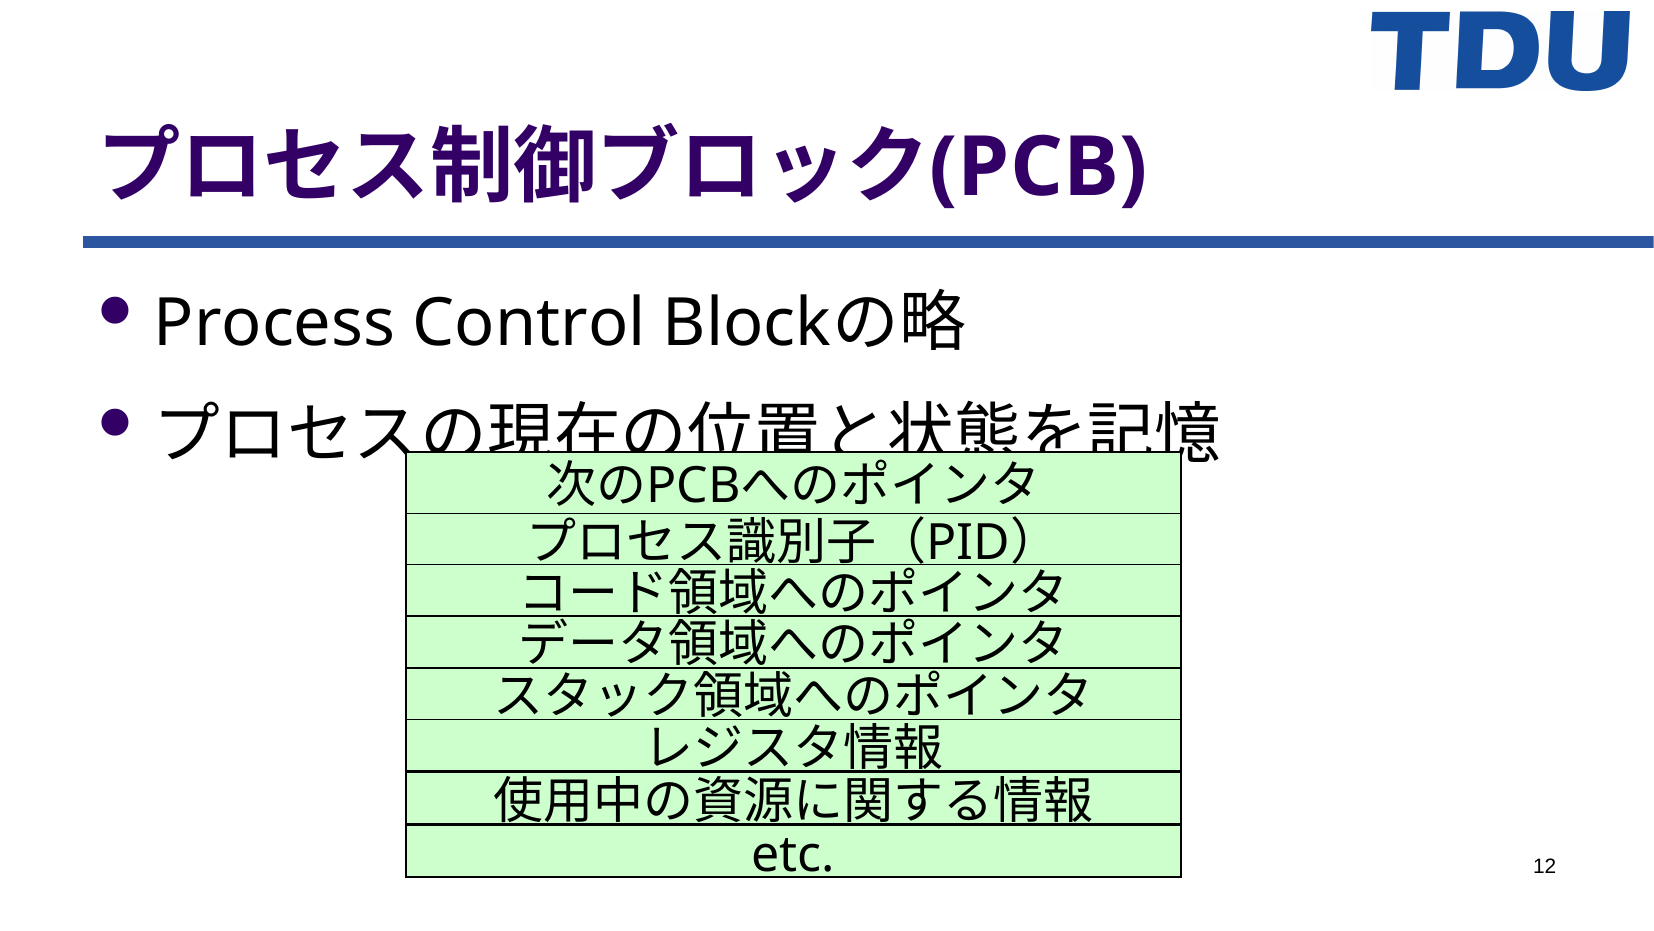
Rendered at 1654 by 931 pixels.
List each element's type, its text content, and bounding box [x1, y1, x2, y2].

picture [1371, 11, 1630, 91]
text_box スタック領域へのポインタ [405, 667, 1182, 719]
text_box 使用中の資源に関する情報 [405, 772, 1182, 825]
list Process Control Blockの略 プロセスの現在の位置と状態を記憶 [82, 259, 1571, 807]
text_box データ領域へのポインタ [405, 616, 1182, 667]
text_box 次のPCBへのポインタ [405, 451, 1182, 513]
title プロセス制御ブロック(PCB) [82, 51, 1571, 228]
text_box レジスタ情報 [405, 719, 1182, 771]
text_box etc. [405, 825, 1182, 878]
text_box プロセス識別子（PID） [405, 513, 1182, 564]
text_box コード領域へのポインタ [405, 564, 1182, 616]
